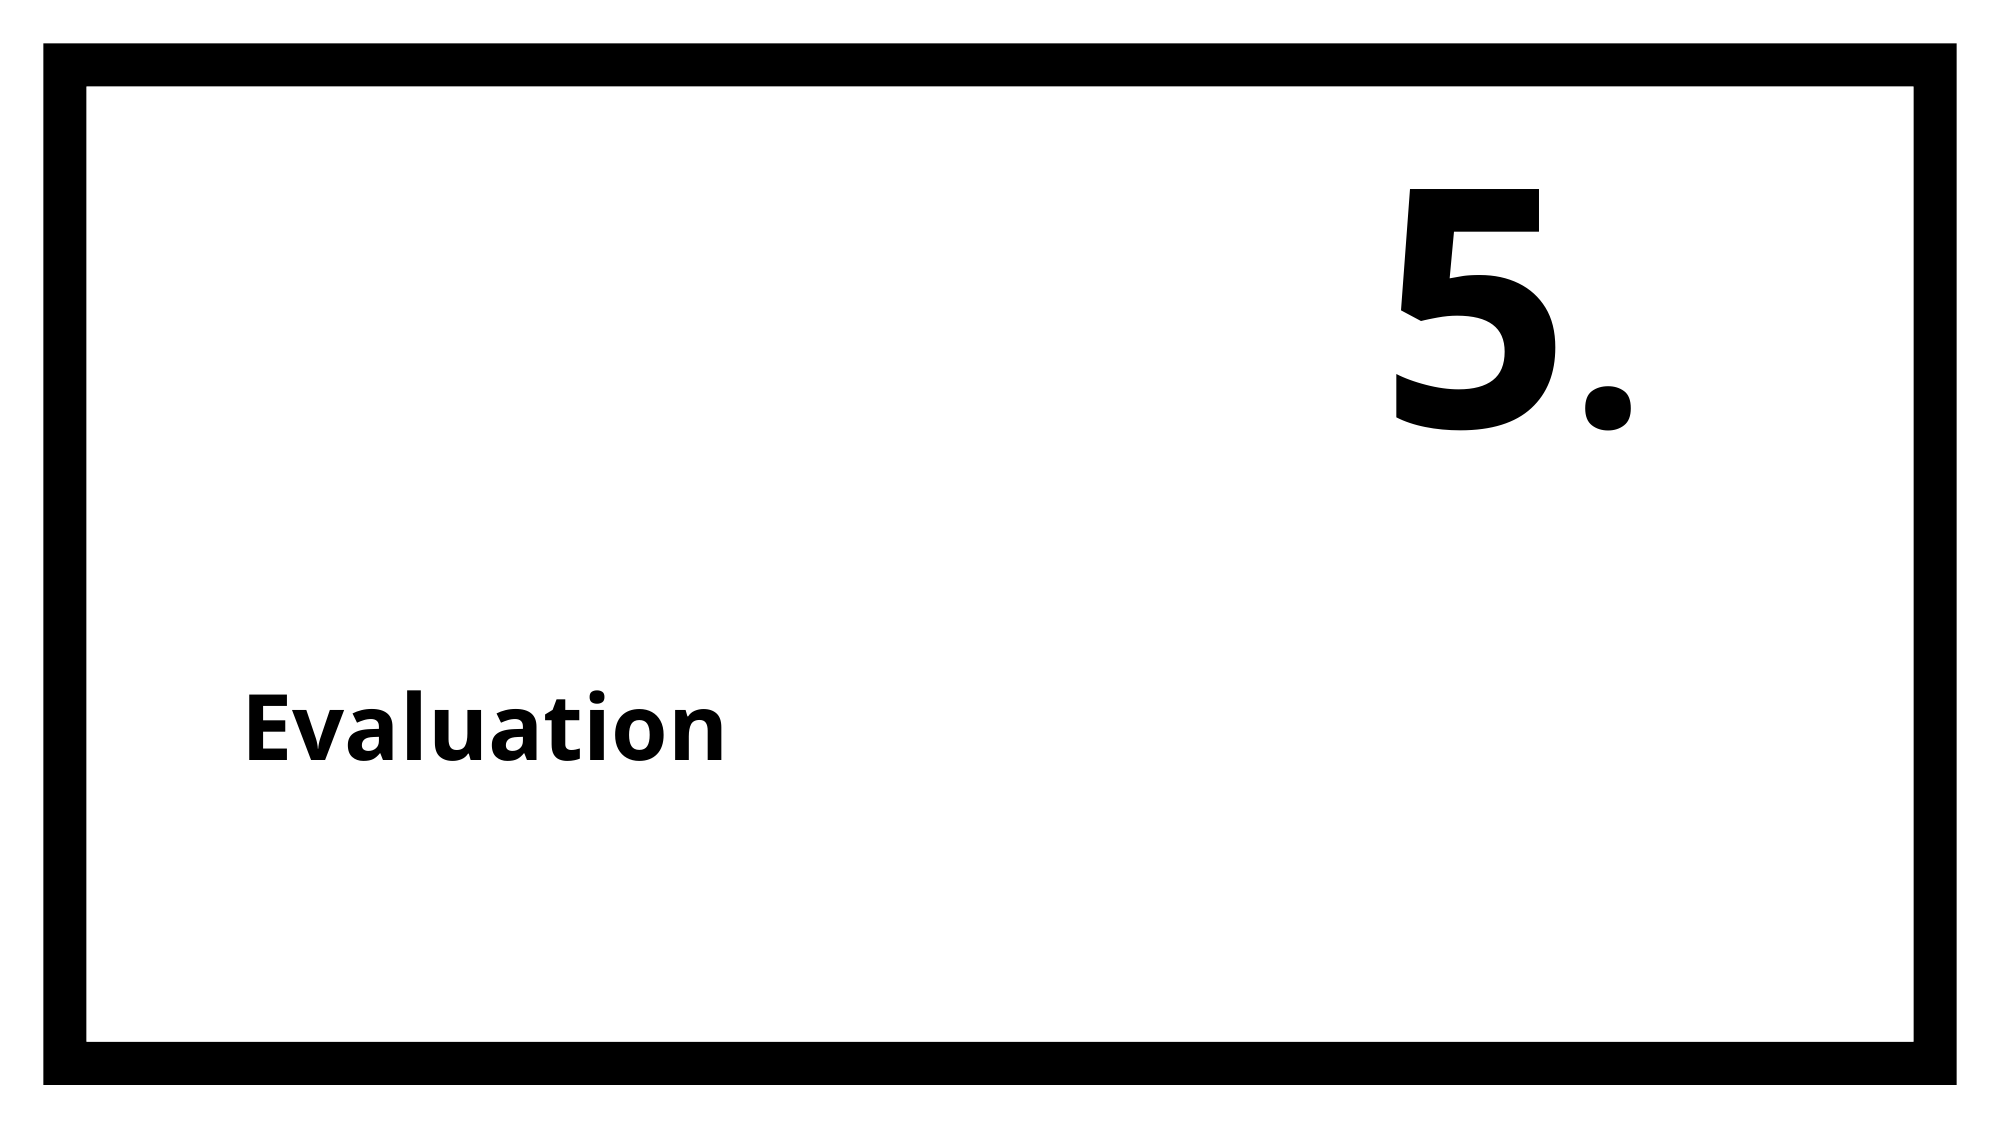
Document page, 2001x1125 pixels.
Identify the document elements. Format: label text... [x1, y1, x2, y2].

text_box Evaluation [221, 546, 1512, 801]
text_box 5. [1360, 73, 1849, 497]
